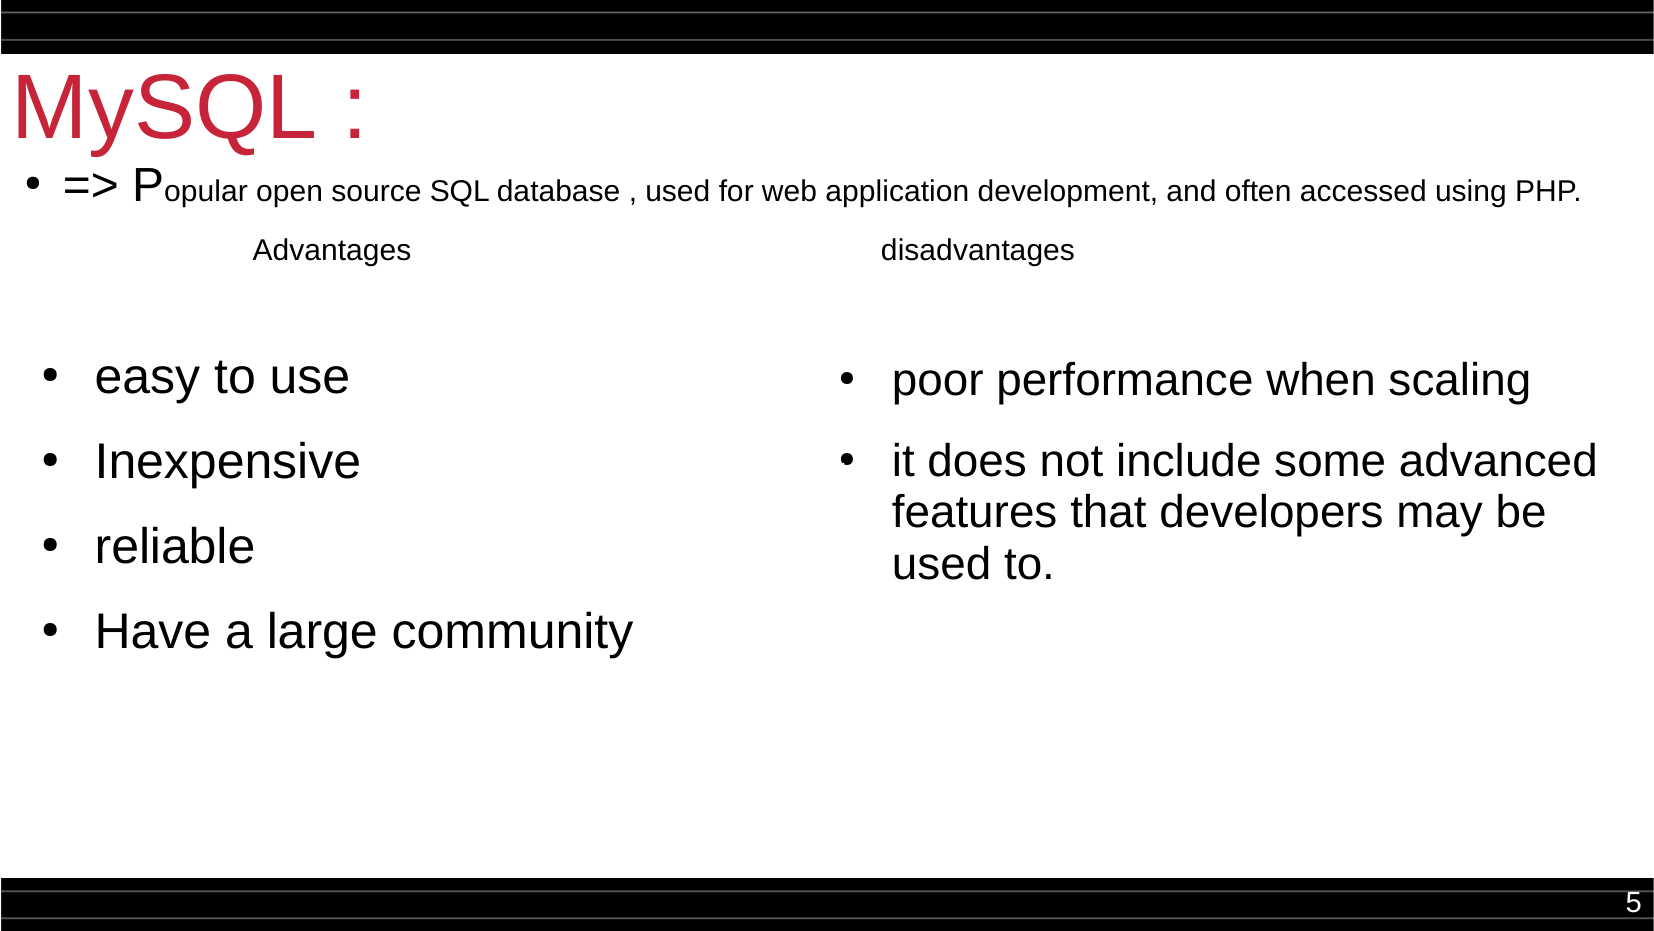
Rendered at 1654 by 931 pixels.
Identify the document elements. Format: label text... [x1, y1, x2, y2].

picture [1, 878, 1654, 931]
list poor performance when scaling it does not include some advanced features that developers may be used to. [821, 354, 1619, 839]
list easy to use Inexpensive reliable Have a large community [23, 348, 792, 839]
text_box reliable [787, 452, 884, 491]
list => Popular open source SQL database , used for web application development, and often accessed using PHP. Advantages disadvantages [11, 158, 1607, 296]
picture [1, 0, 1654, 54]
title MySQL : [11, 55, 1642, 158]
